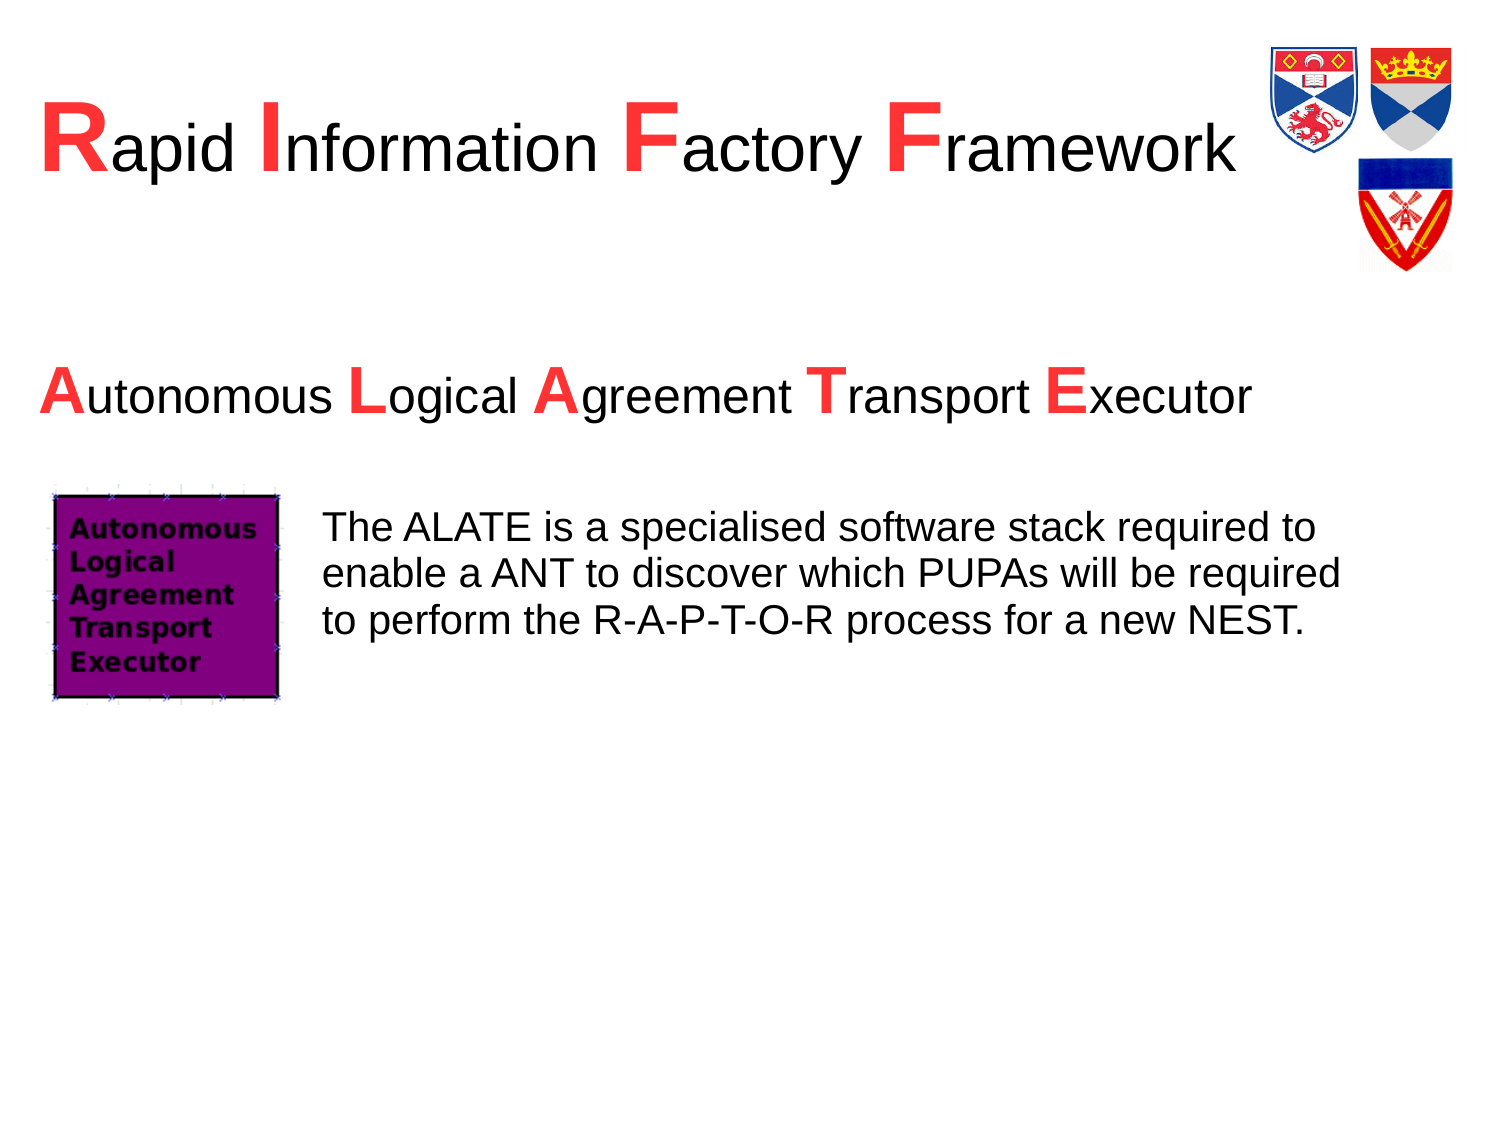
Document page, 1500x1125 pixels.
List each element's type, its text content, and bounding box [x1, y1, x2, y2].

picture [1358, 158, 1453, 272]
picture [1268, 45, 1465, 154]
text_box Rapid Information Factory Framework [23, 73, 1269, 201]
text_box Autonomous Logical Agreement Transport Executor [23, 345, 1458, 438]
picture [46, 484, 284, 705]
text_box The ALATE is a specialised software stack required to enable a ANT to discover which PUPAs will be required to perform the R-A-P-T-O-R process for a new NEST. [307, 496, 1394, 827]
